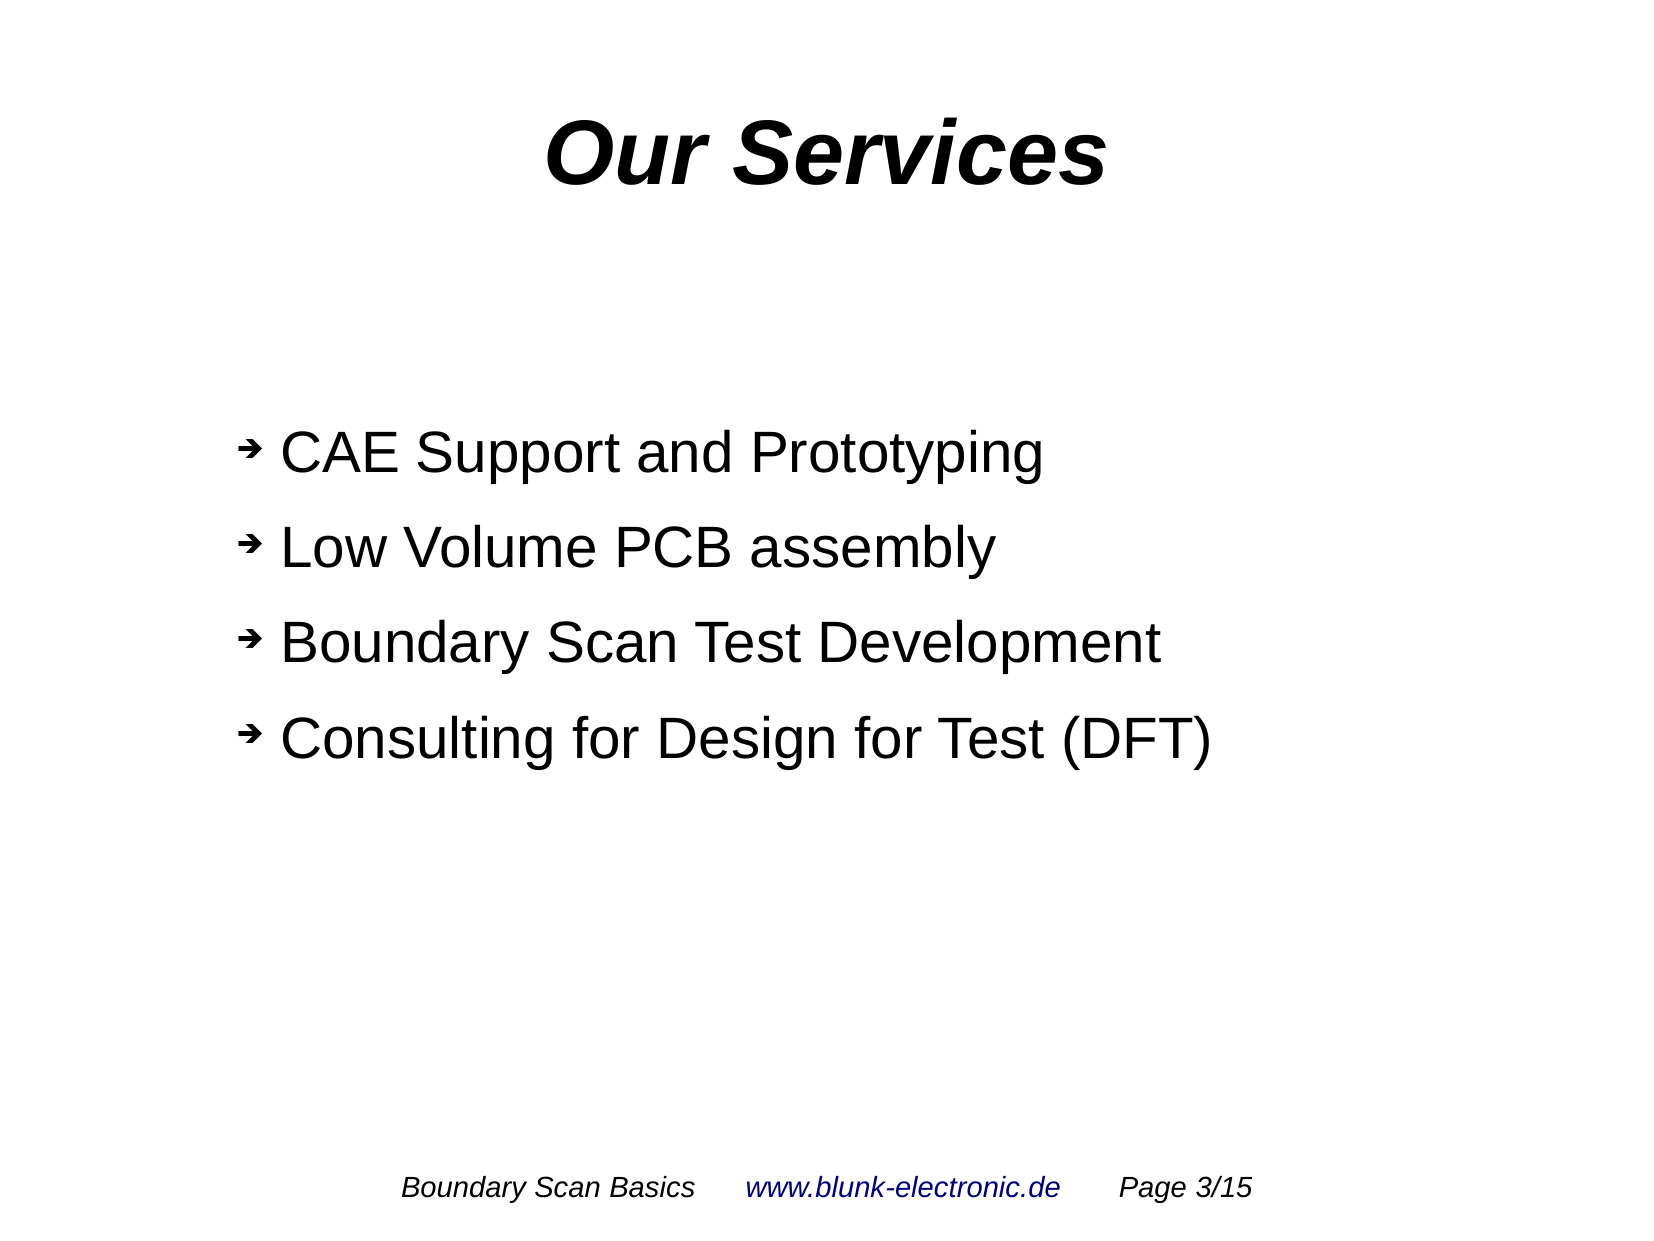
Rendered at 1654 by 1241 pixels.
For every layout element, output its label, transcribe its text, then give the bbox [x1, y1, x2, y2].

text_box CAE Support and Prototyping Low Volume PCB assembly Boundary Scan Test Development Consulting for Design for Test (DFT) [236, 277, 1477, 827]
text_box Boundary Scan Basics www.blunk-electronic.de Page <number>/15 [29, 1163, 1625, 1216]
title Our Services [82, 49, 1571, 257]
